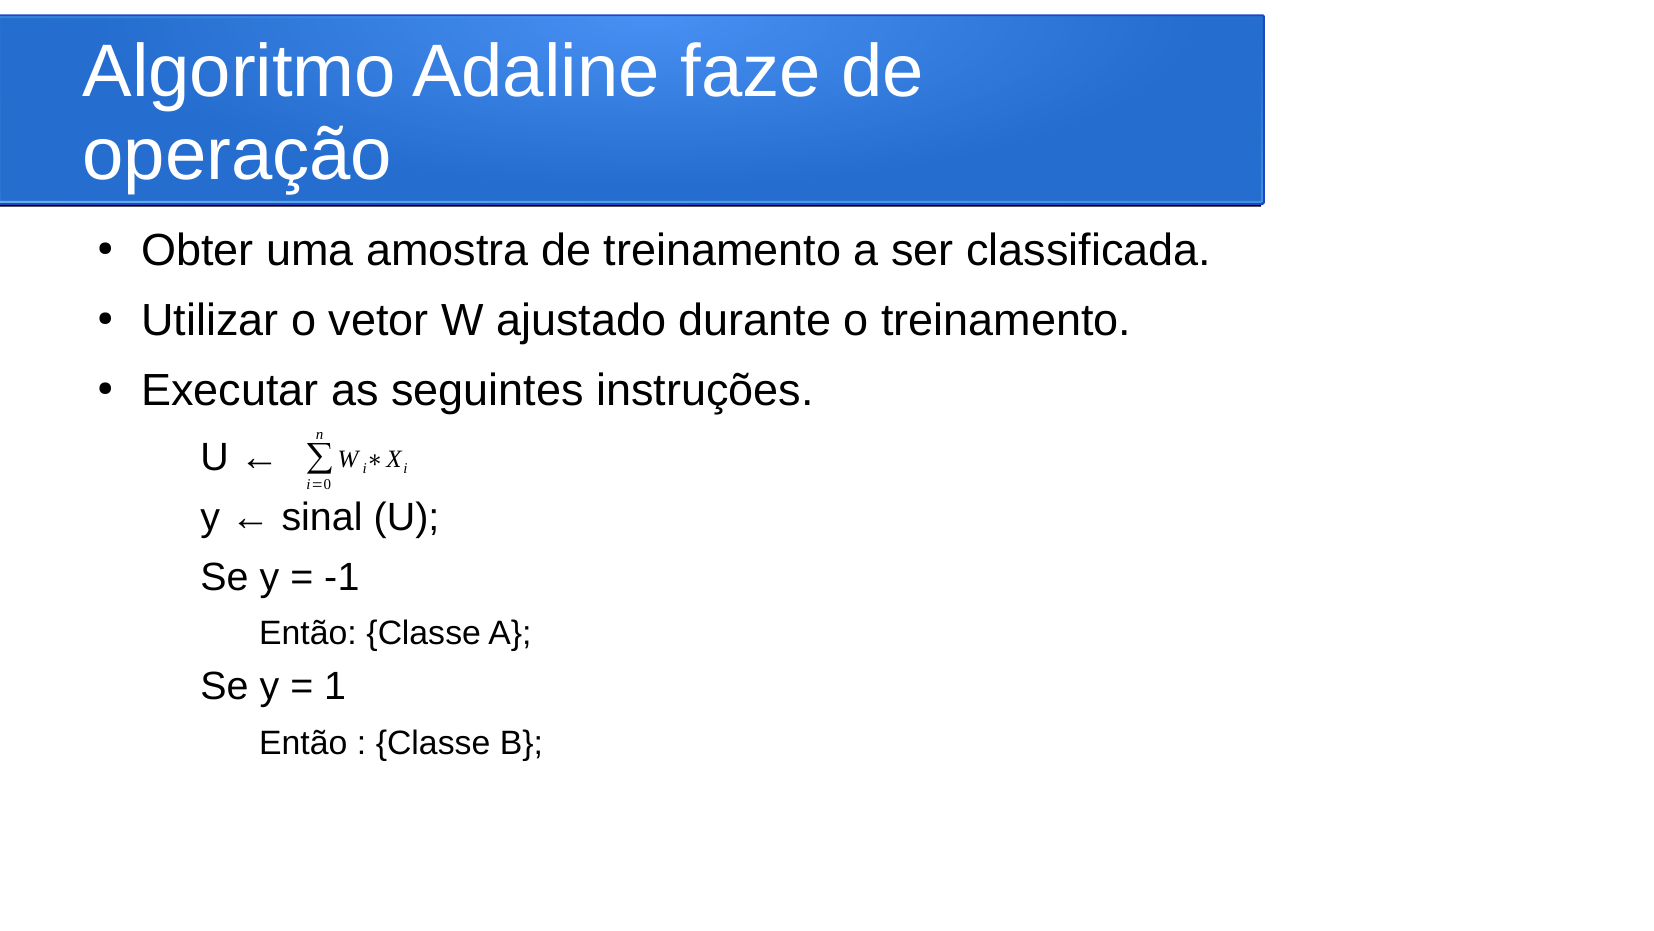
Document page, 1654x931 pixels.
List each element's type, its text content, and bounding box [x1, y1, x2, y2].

chart [298, 425, 414, 493]
title Algoritmo Adaline faze de operação [82, 29, 1235, 196]
list Obter uma amostra de treinamento a ser classificada. Utilizar o vetor W ajustado durante o treinamento. Executar as seguintes instruções. U ← y ← sinal (U); Se y = -1 Então: {Classe A}; Se y = 1 Então : {Classe B}; [82, 224, 1571, 764]
